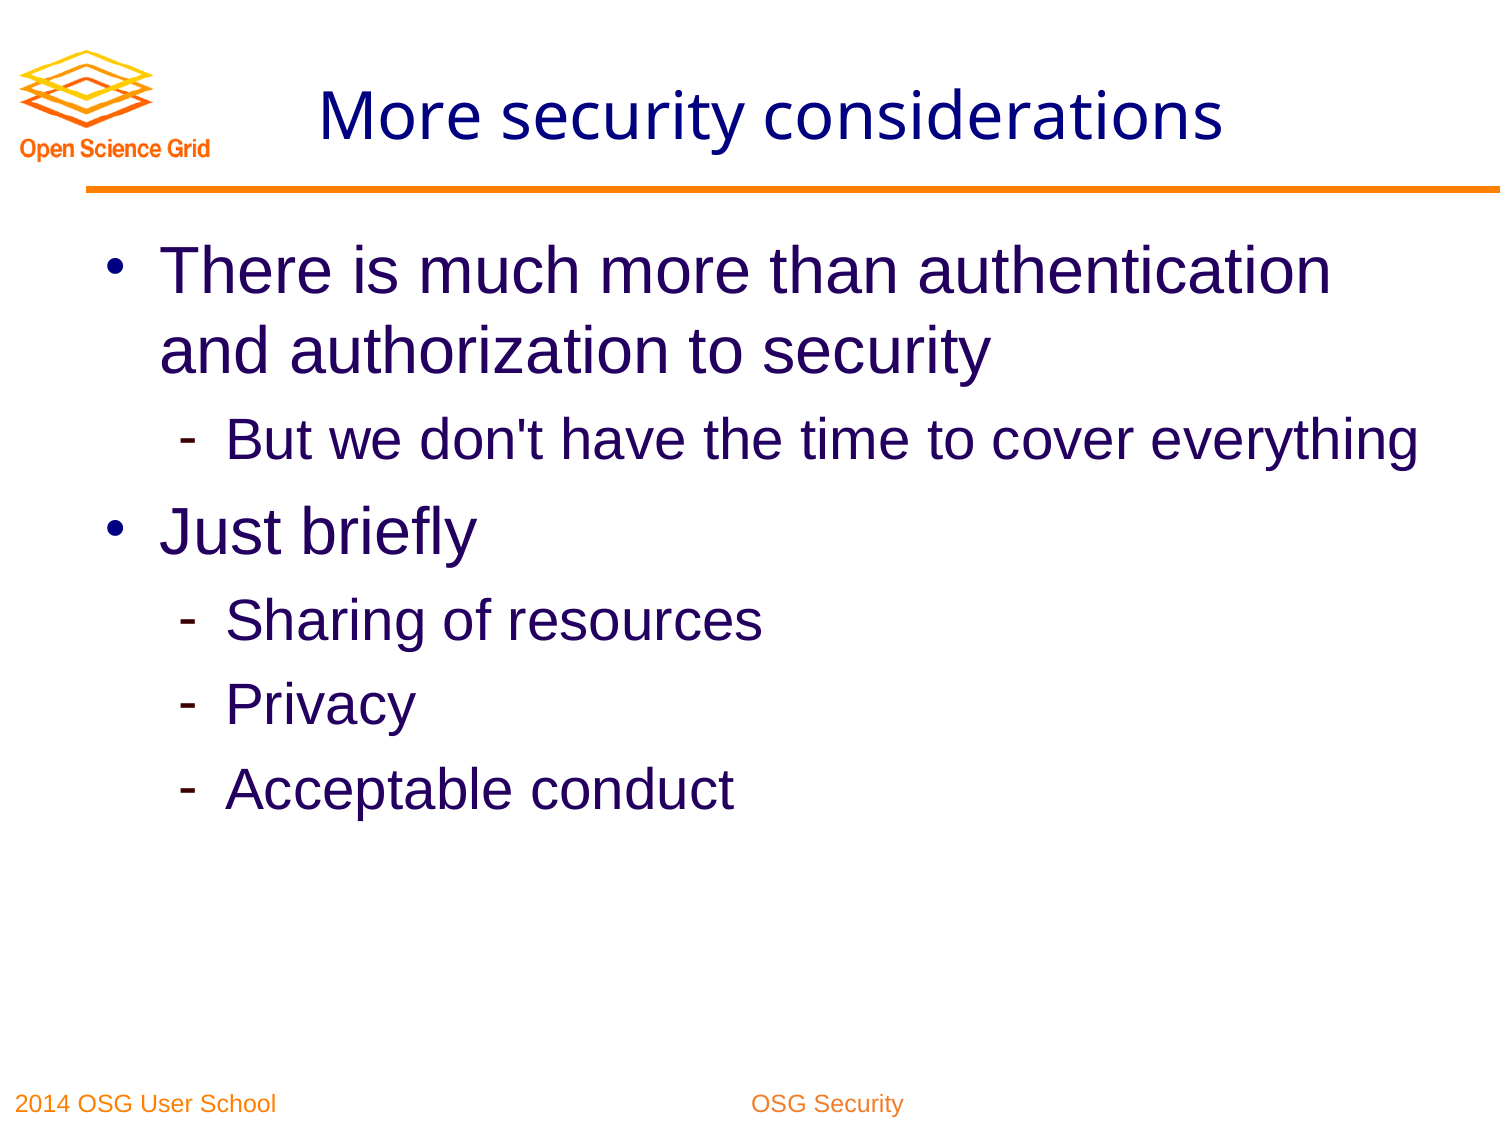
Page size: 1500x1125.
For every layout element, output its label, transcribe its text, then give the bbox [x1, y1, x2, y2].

title More security considerations [201, 18, 1342, 207]
list There is much more than authentication and authorization to security But we don't have the time to cover everything Just briefly Sharing of resources Privacy Acceptable conduct [88, 218, 1466, 962]
picture [0, 27, 201, 179]
